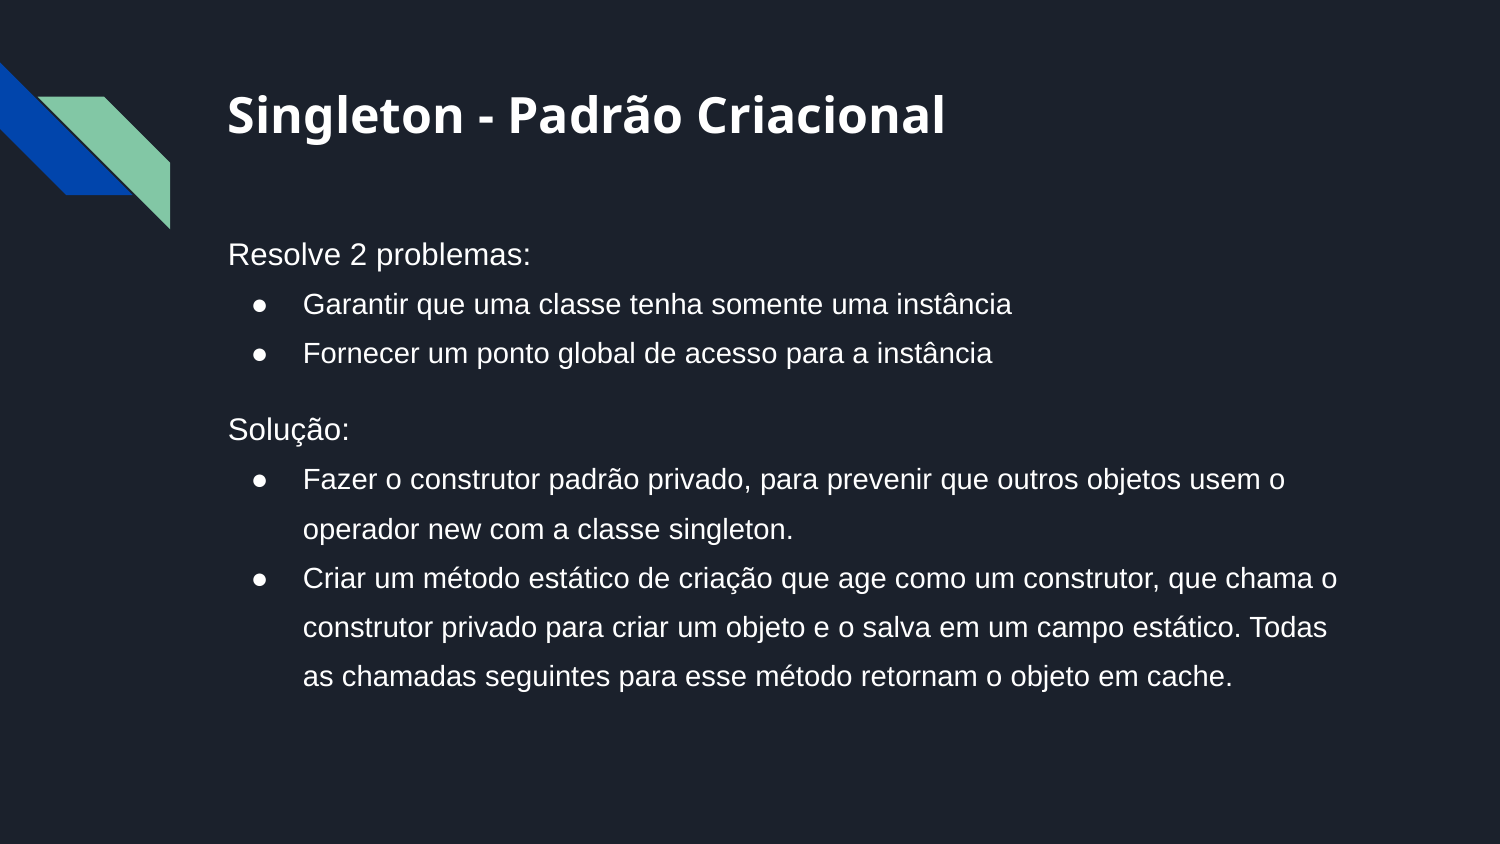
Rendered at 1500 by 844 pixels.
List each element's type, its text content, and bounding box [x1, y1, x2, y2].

title Singleton - Padrão Criacional [212, 64, 1368, 192]
list Resolve 2 problemas: Garantir que uma classe tenha somente uma instância Fornecer um ponto global de acesso para a instância Solução: Fazer o construtor padrão privado, para prevenir que outros objetos usem o operador new com a classe singleton. Criar um método estático de criação que age como um construtor, que chama o construtor privado para criar um objeto e o salva em um campo estático. Todas as chamadas seguintes para esse método retornam o objeto em cache. [212, 204, 1368, 770]
